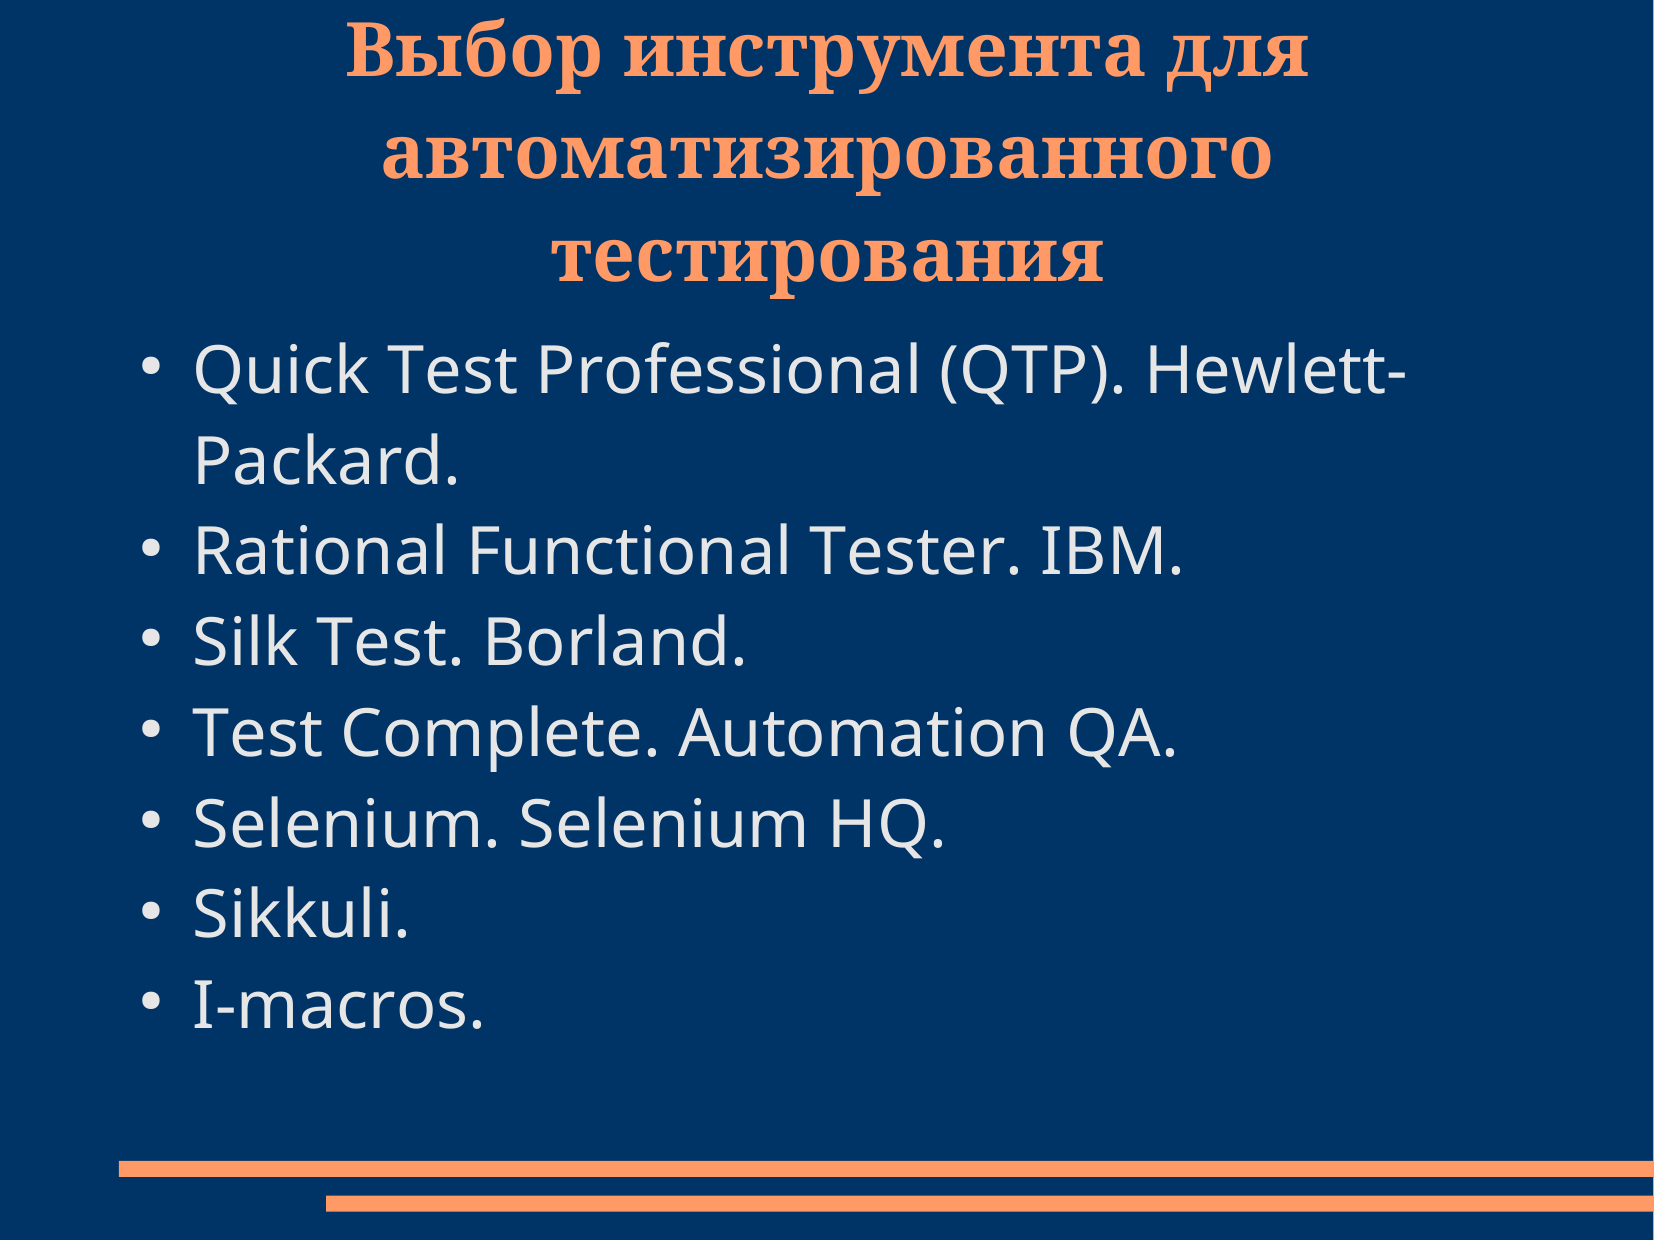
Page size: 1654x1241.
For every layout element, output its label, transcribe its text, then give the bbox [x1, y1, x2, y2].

list Quick Test Professional (QTP). Hewlett-Packard. Rational Functional Tester. IBM. Silk Test. Borland. Test Complete. Automation QA. Selenium. Selenium HQ. Sikkuli. I-macros. [121, 322, 1561, 1141]
title Выбор инструмента для автоматизированного тестирования [121, 21, 1534, 278]
